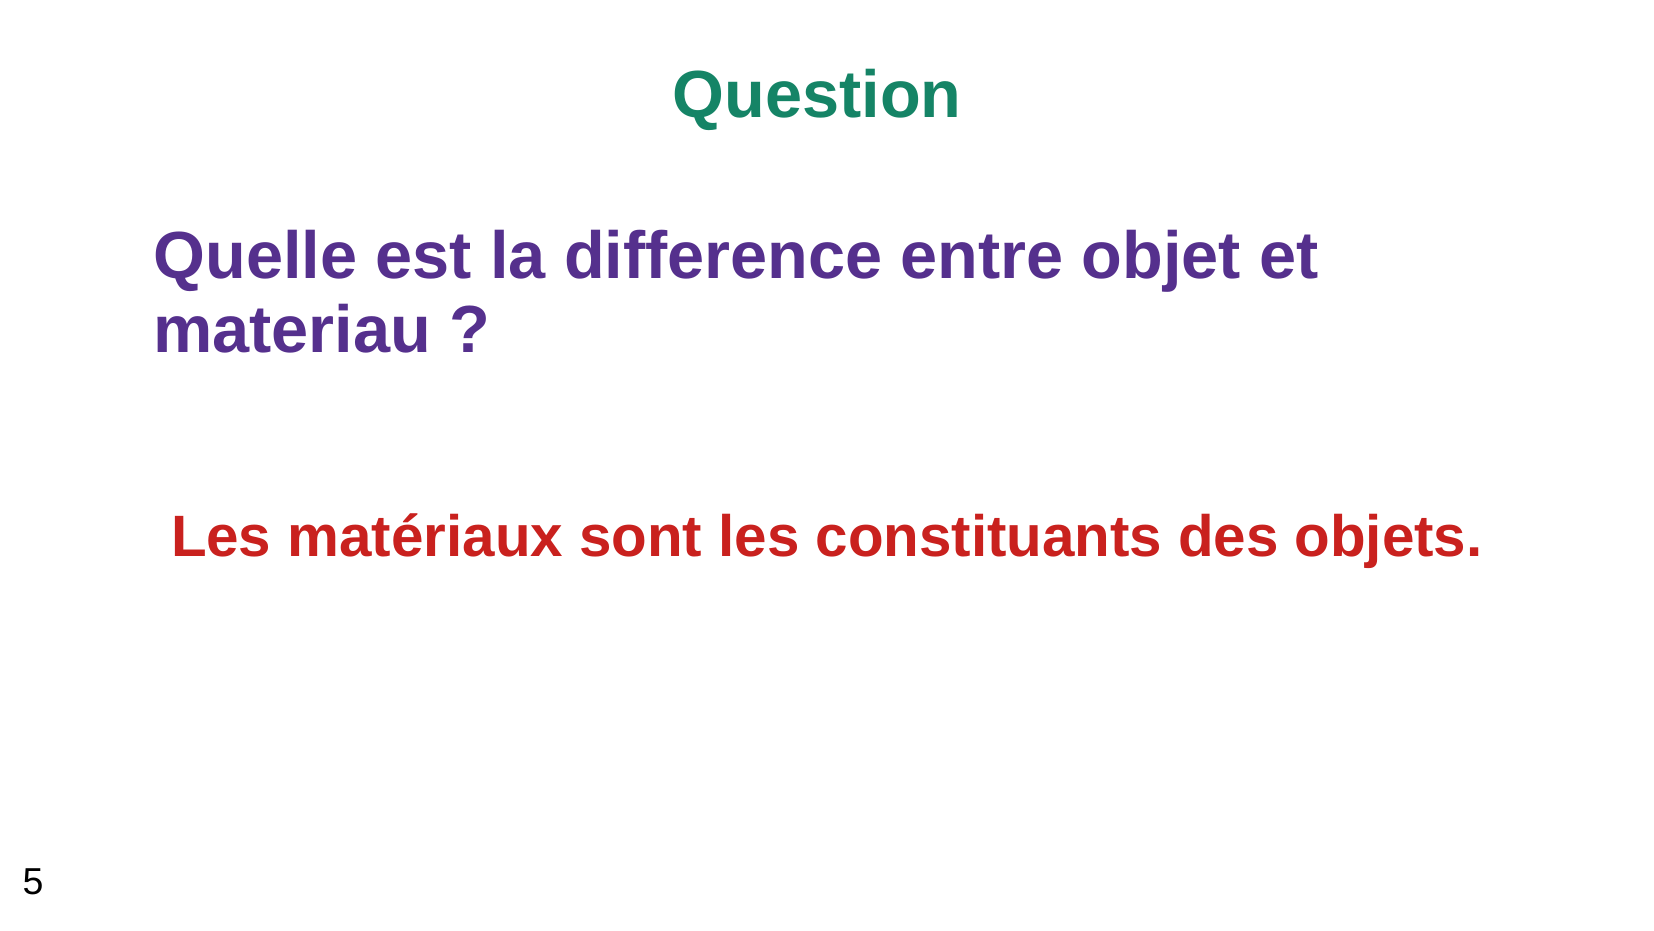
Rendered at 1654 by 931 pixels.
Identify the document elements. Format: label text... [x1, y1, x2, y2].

text_box Les matériaux sont les constituants des objets. [156, 496, 1500, 576]
list Quelle est la difference entre objet et materiau ? [82, 217, 1571, 399]
title Question [82, 37, 1571, 152]
text_box <number> [7, 853, 637, 924]
